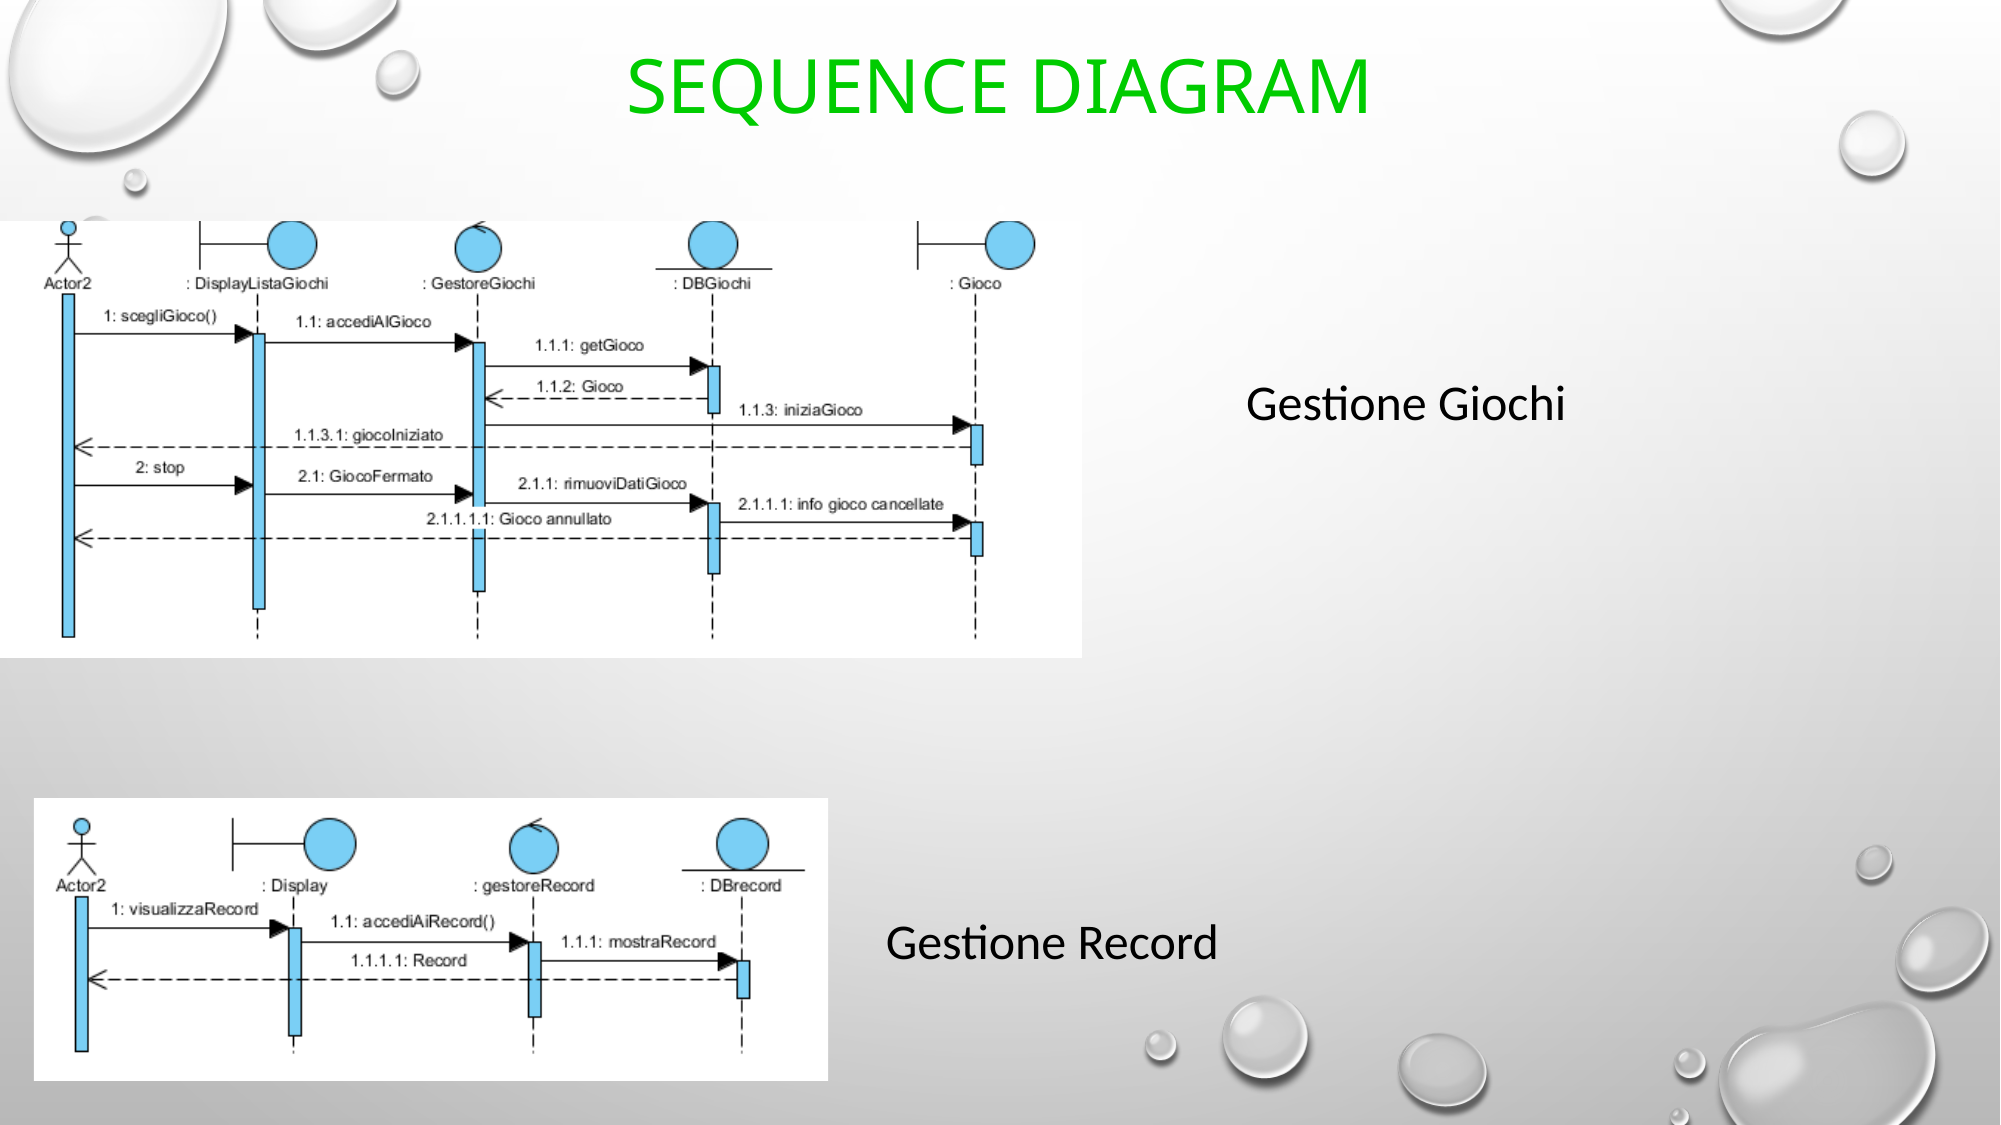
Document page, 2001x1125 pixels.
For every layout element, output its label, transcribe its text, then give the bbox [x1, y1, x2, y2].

picture [0, 221, 1082, 658]
text_box Gestione Record [870, 901, 1293, 978]
picture [33, 798, 829, 1081]
text_box Gestione Giochi [1231, 363, 1801, 440]
title Sequence diagram [149, 0, 1851, 179]
